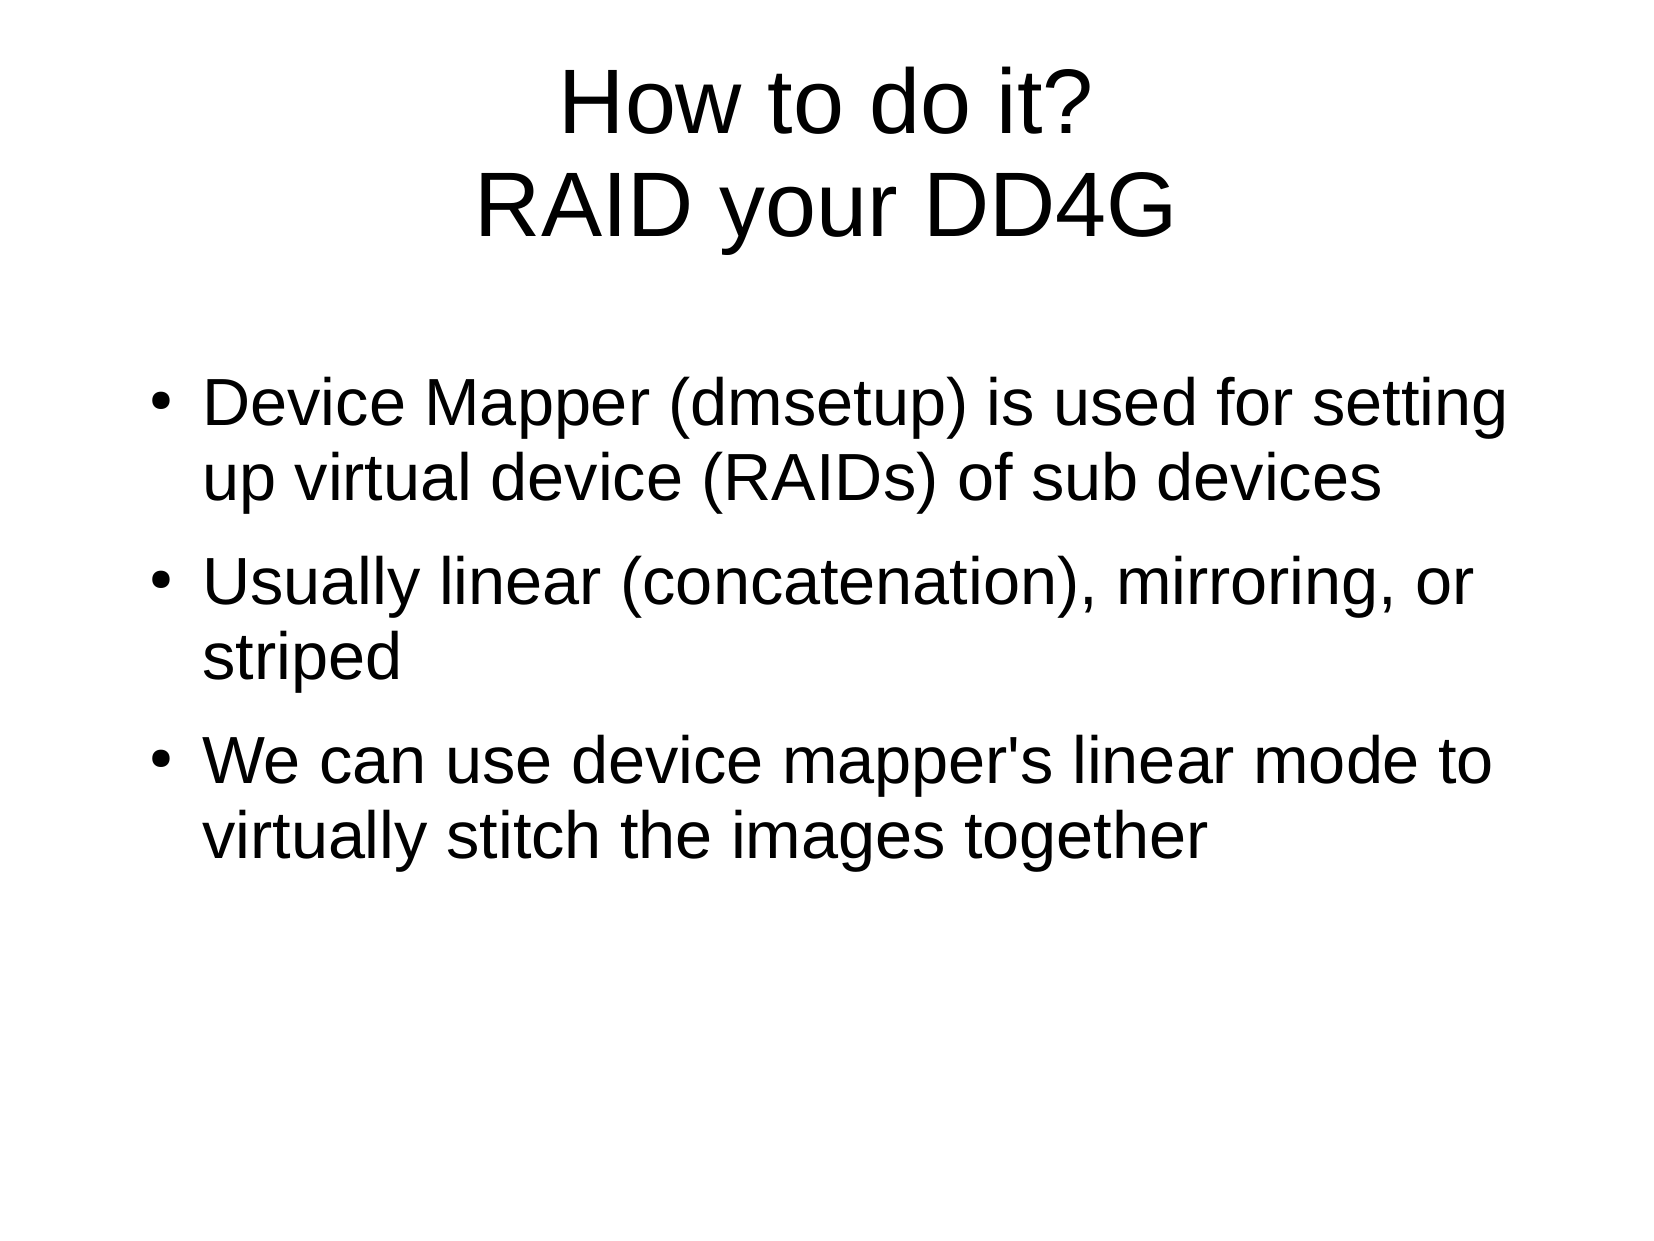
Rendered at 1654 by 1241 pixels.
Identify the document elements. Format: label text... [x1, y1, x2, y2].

list Device Mapper (dmsetup) is used for setting up virtual device (RAIDs) of sub devices Usually linear (concatenation), mirroring, or striped We can use device mapper's linear mode to virtually stitch the images together [131, 364, 1523, 1184]
title How to do it? RAID your DD4G [82, 50, 1571, 256]
